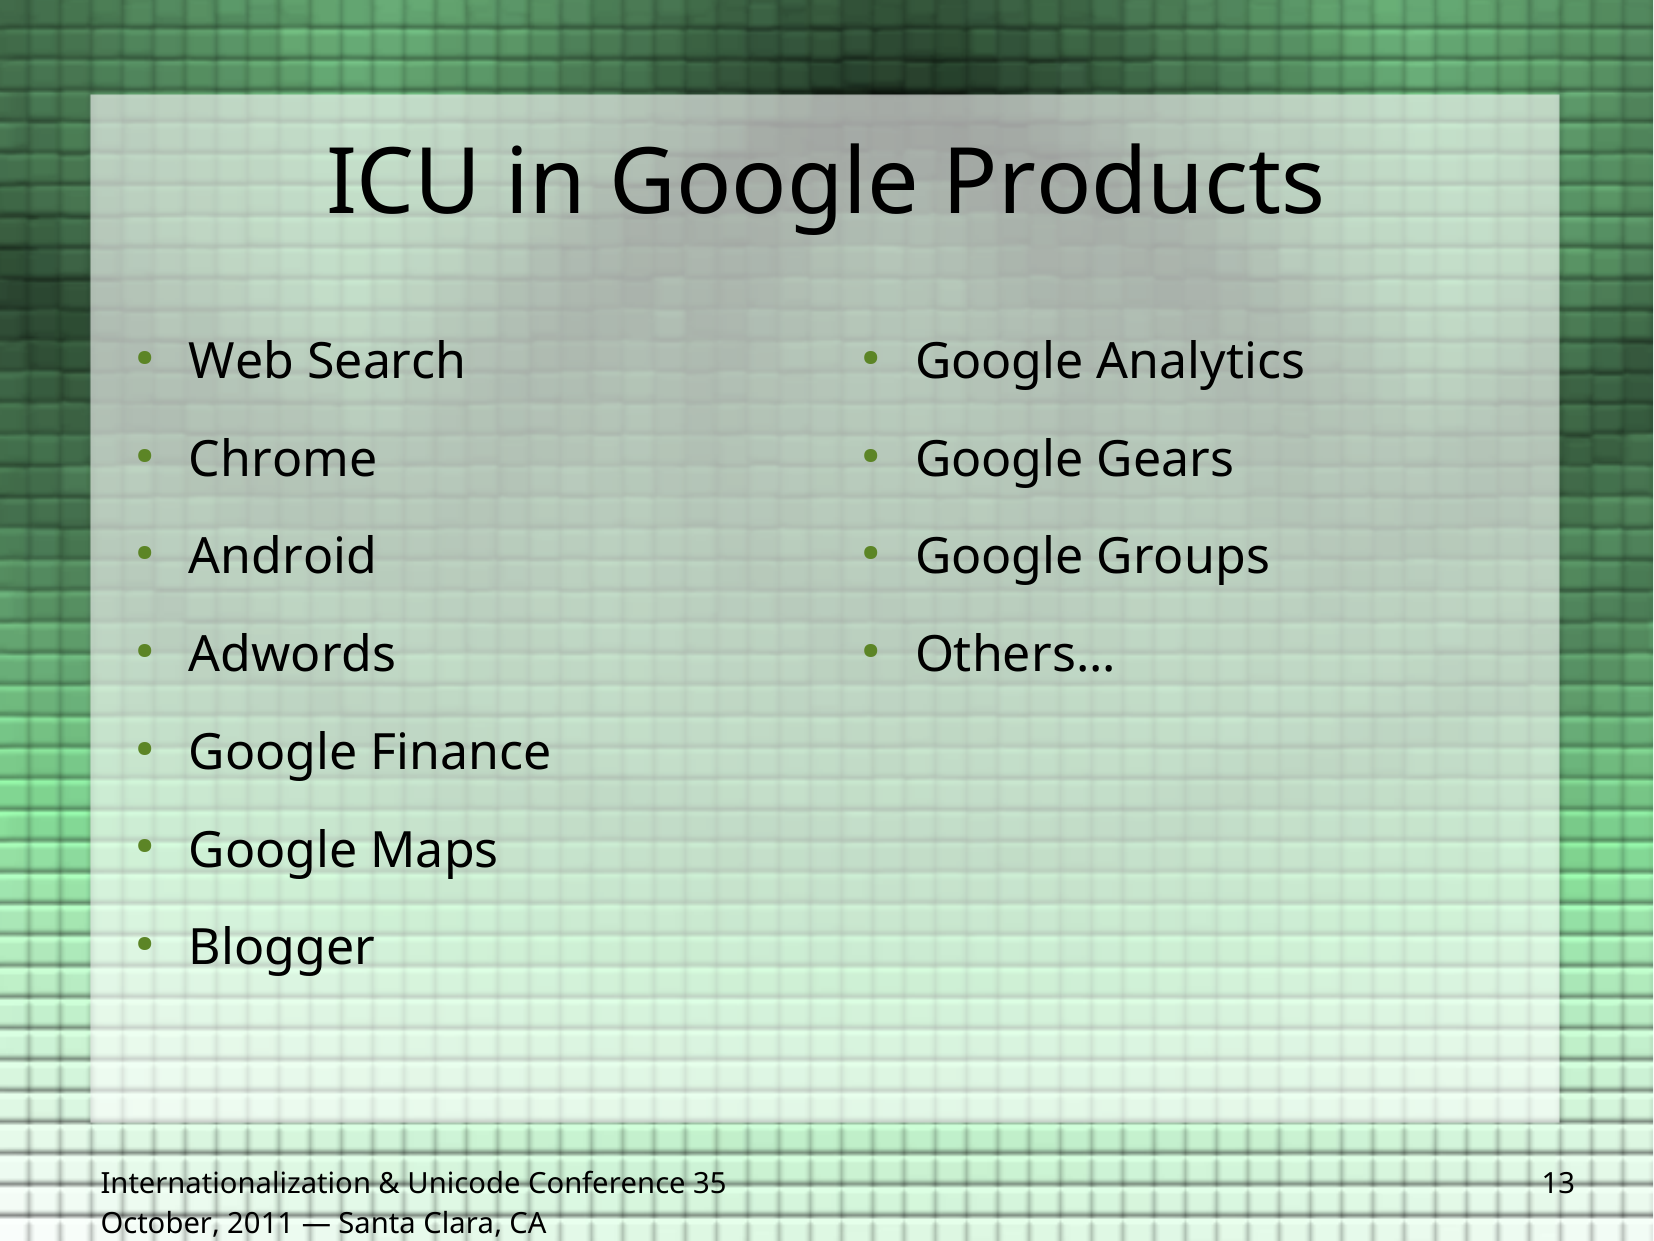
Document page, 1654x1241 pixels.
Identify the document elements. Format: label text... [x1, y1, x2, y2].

list Web Search Chrome Android Adwords Google Finance Google Maps Blogger [118, 324, 810, 1093]
list Google Analytics Google Gears Google Groups Others... [844, 324, 1536, 1093]
picture [0, 0, 1654, 1241]
title ICU in Google Products [88, 90, 1565, 266]
